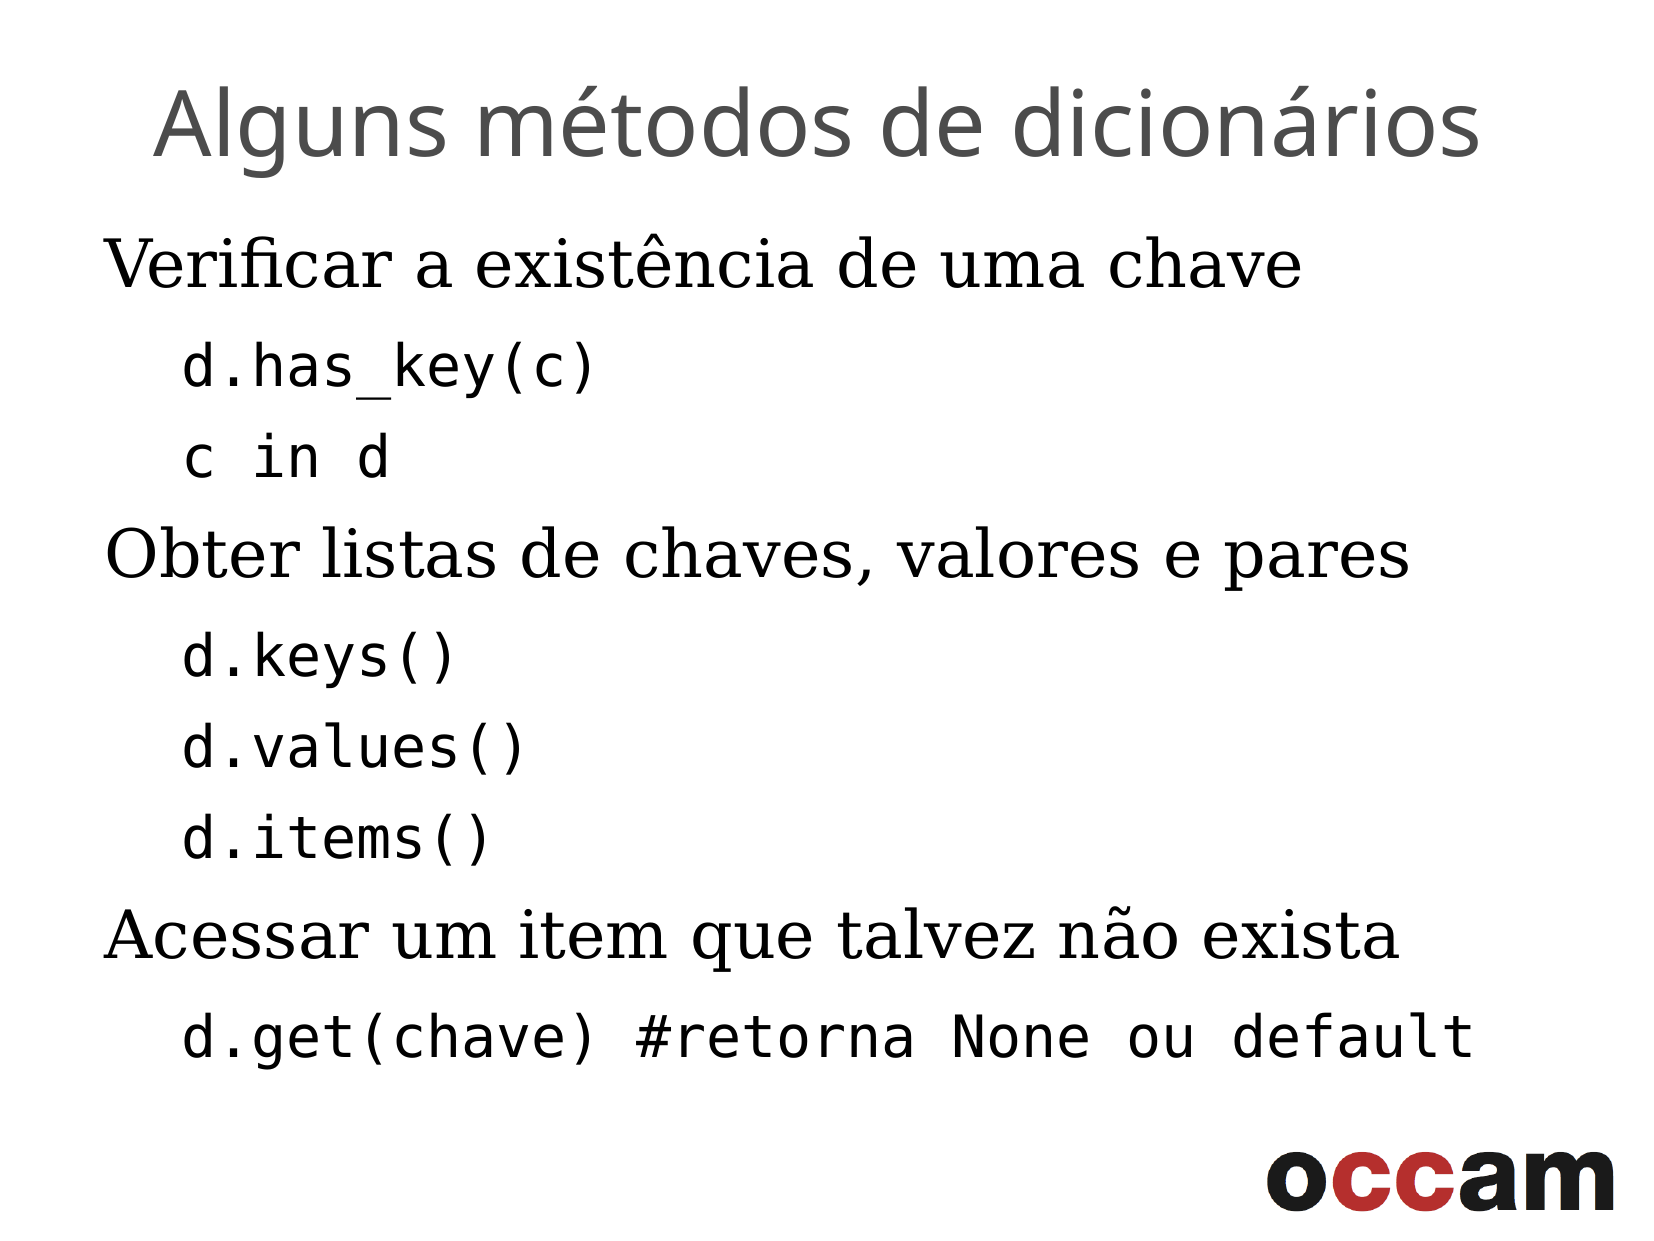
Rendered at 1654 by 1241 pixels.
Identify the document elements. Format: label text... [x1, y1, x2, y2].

picture [1237, 1122, 1643, 1241]
title Alguns métodos de dicionários [75, 14, 1564, 229]
list Verificar a existência de uma chave d.has_key(c) c in d Obter listas de chaves, valores e pares d.keys() d.values() d.items() Acessar um item que talvez não exista d.get(chave) #retorna None ou default [86, 225, 1576, 1088]
